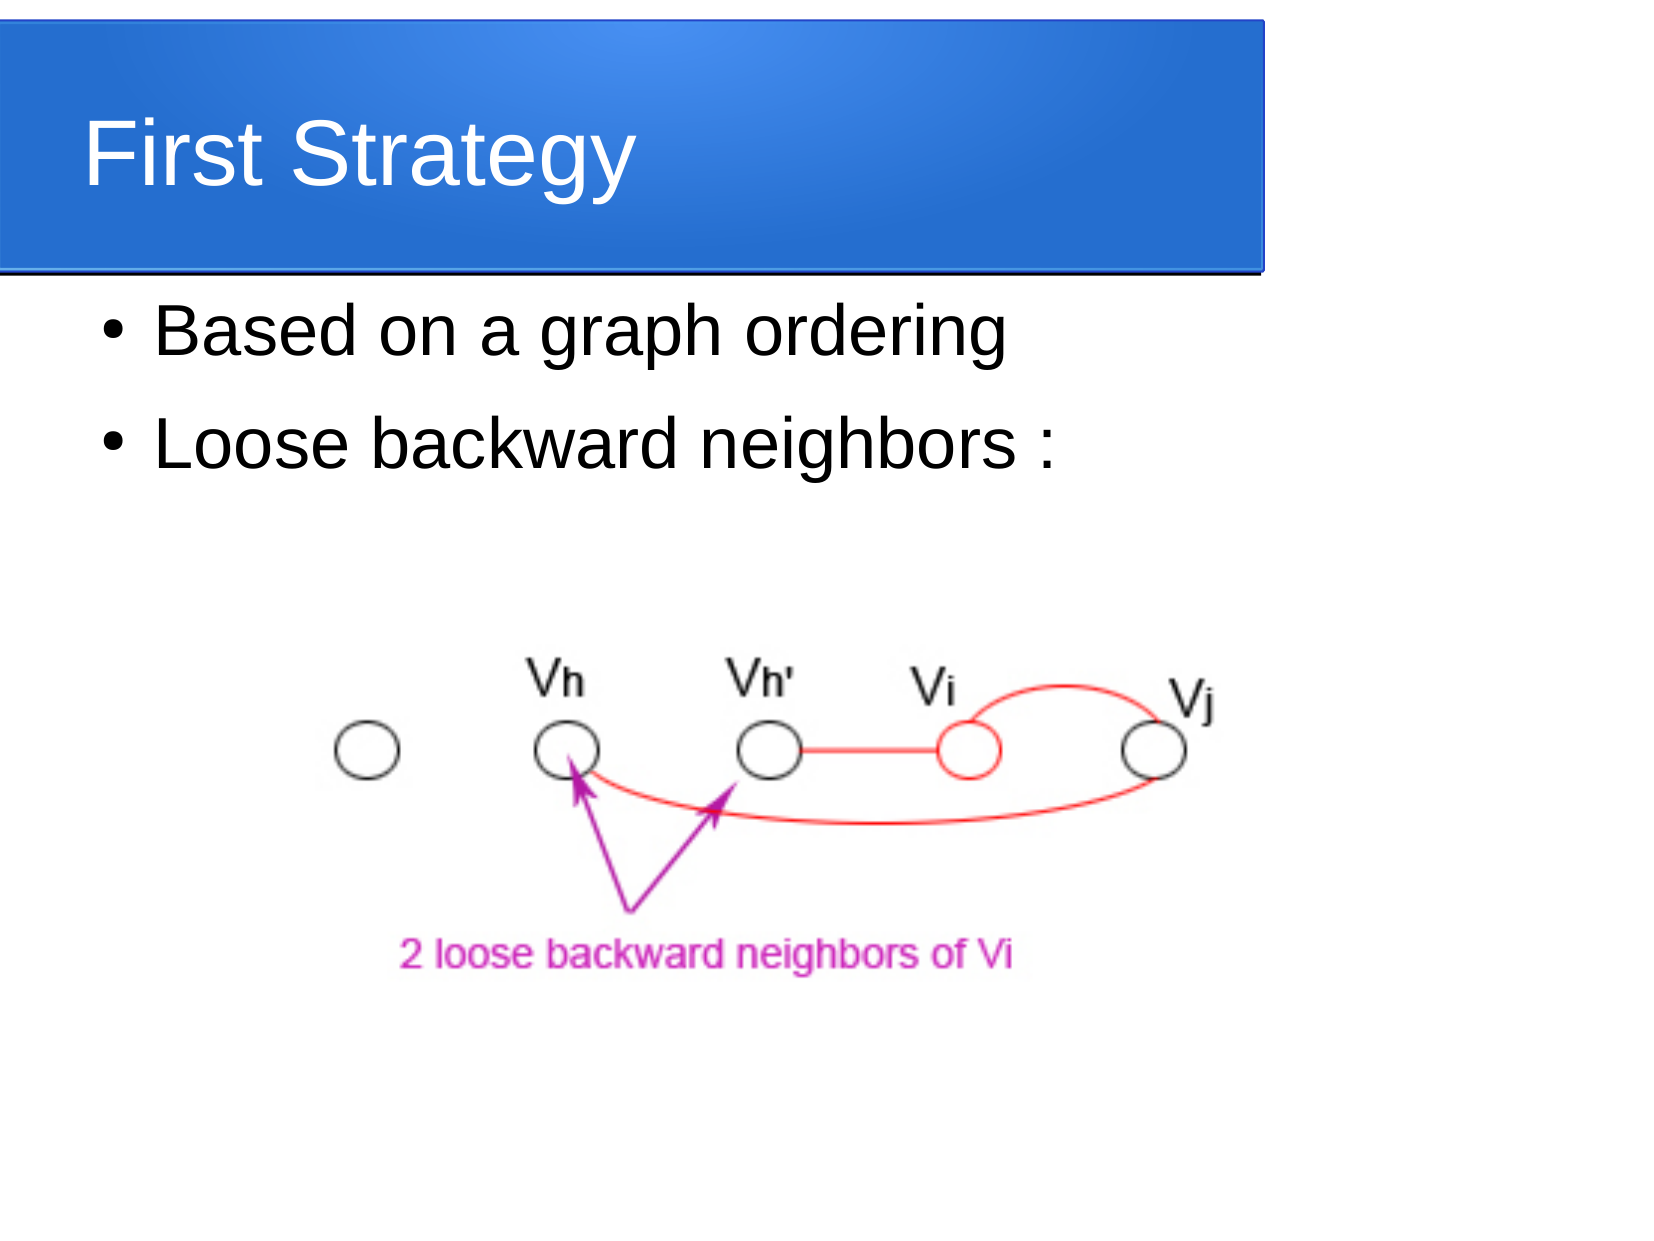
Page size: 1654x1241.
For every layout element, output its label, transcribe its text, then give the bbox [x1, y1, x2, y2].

title First Strategy [82, 49, 1250, 257]
list Based on a graph ordering Loose backward neighbors : [82, 290, 1538, 1010]
picture [246, 599, 1313, 1011]
